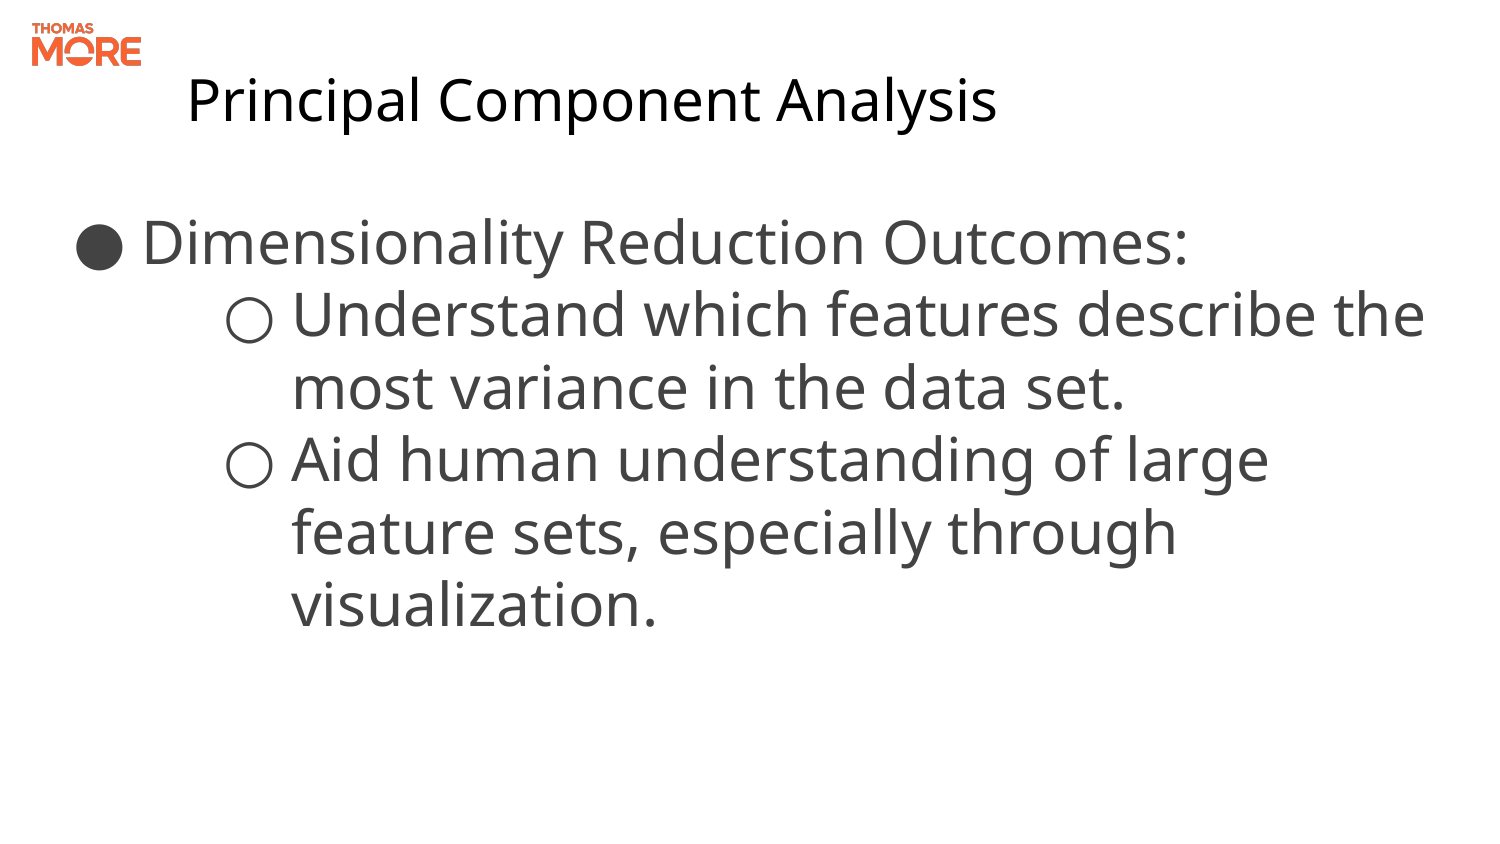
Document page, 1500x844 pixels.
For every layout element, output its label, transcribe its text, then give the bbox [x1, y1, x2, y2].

title Principal Component Analysis [171, 48, 1449, 143]
picture [22, 13, 151, 76]
list Dimensionality Reduction Outcomes: Understand which features describe the most variance in the data set. Aid human understanding of large feature sets, especially through visualization. [51, 189, 1476, 750]
